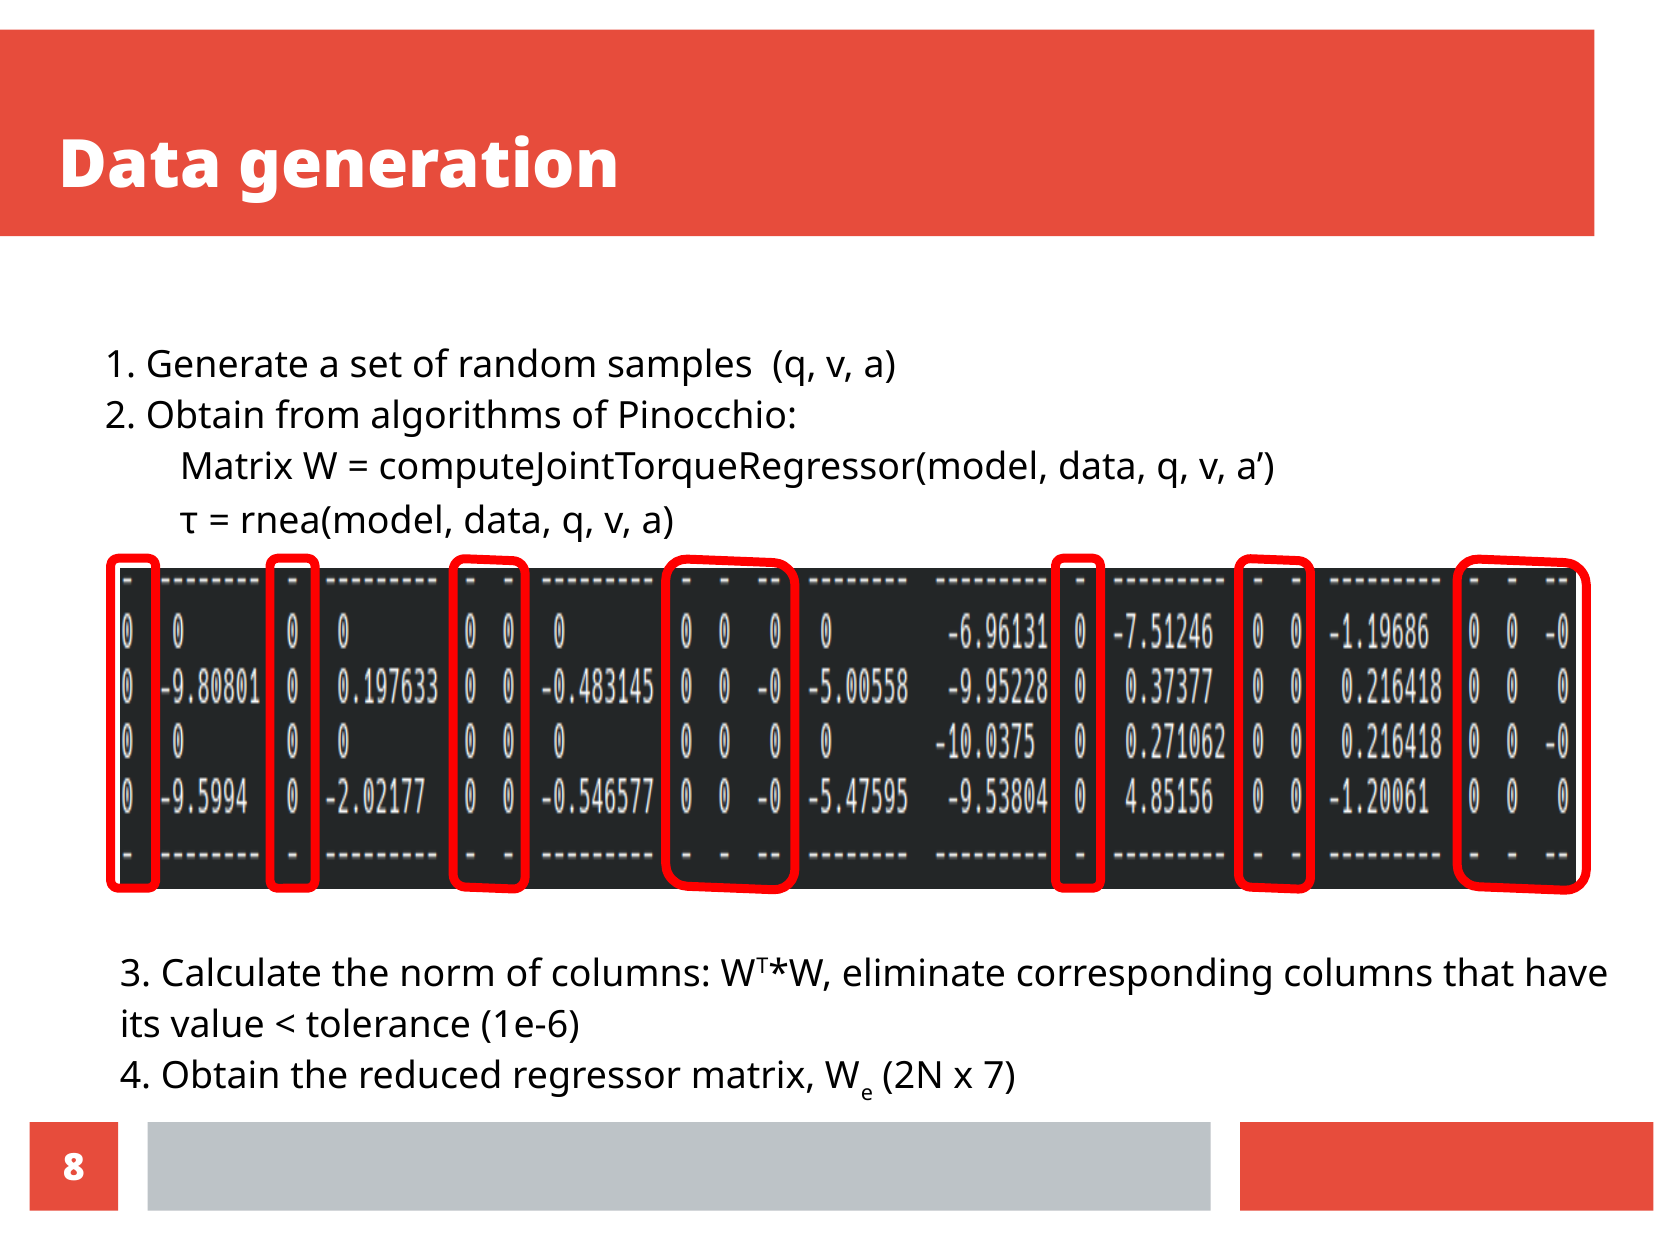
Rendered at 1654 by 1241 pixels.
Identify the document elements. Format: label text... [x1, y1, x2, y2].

picture [1304, 655, 1509, 889]
picture [149, 655, 276, 889]
text_box [110, 558, 156, 889]
picture [518, 655, 729, 889]
text_box [1238, 558, 1311, 890]
text_box [665, 559, 795, 890]
text_box 3. Calculate the norm of columns: WT*W, eliminate corresponding columns that have its value < tolerance (1e-6) 4. Obtain the reduced regressor matrix, We (2N x 7) [105, 938, 1634, 1115]
text_box 1. Generate a set of random samples (q, v, a) 2. Obtain from algorithms of Pinocchio: Matrix W = computeJointTorqueRegressor(model, data, q, v, a’) τ = rnea(model, data, q, v, a) [90, 330, 1591, 655]
text_box [270, 558, 316, 889]
picture [783, 655, 1062, 889]
text_box [1055, 558, 1101, 889]
title Data generation [59, 59, 1595, 207]
text_box [453, 558, 526, 889]
text_box [1457, 559, 1587, 891]
picture [309, 655, 488, 889]
picture [1094, 655, 1271, 889]
